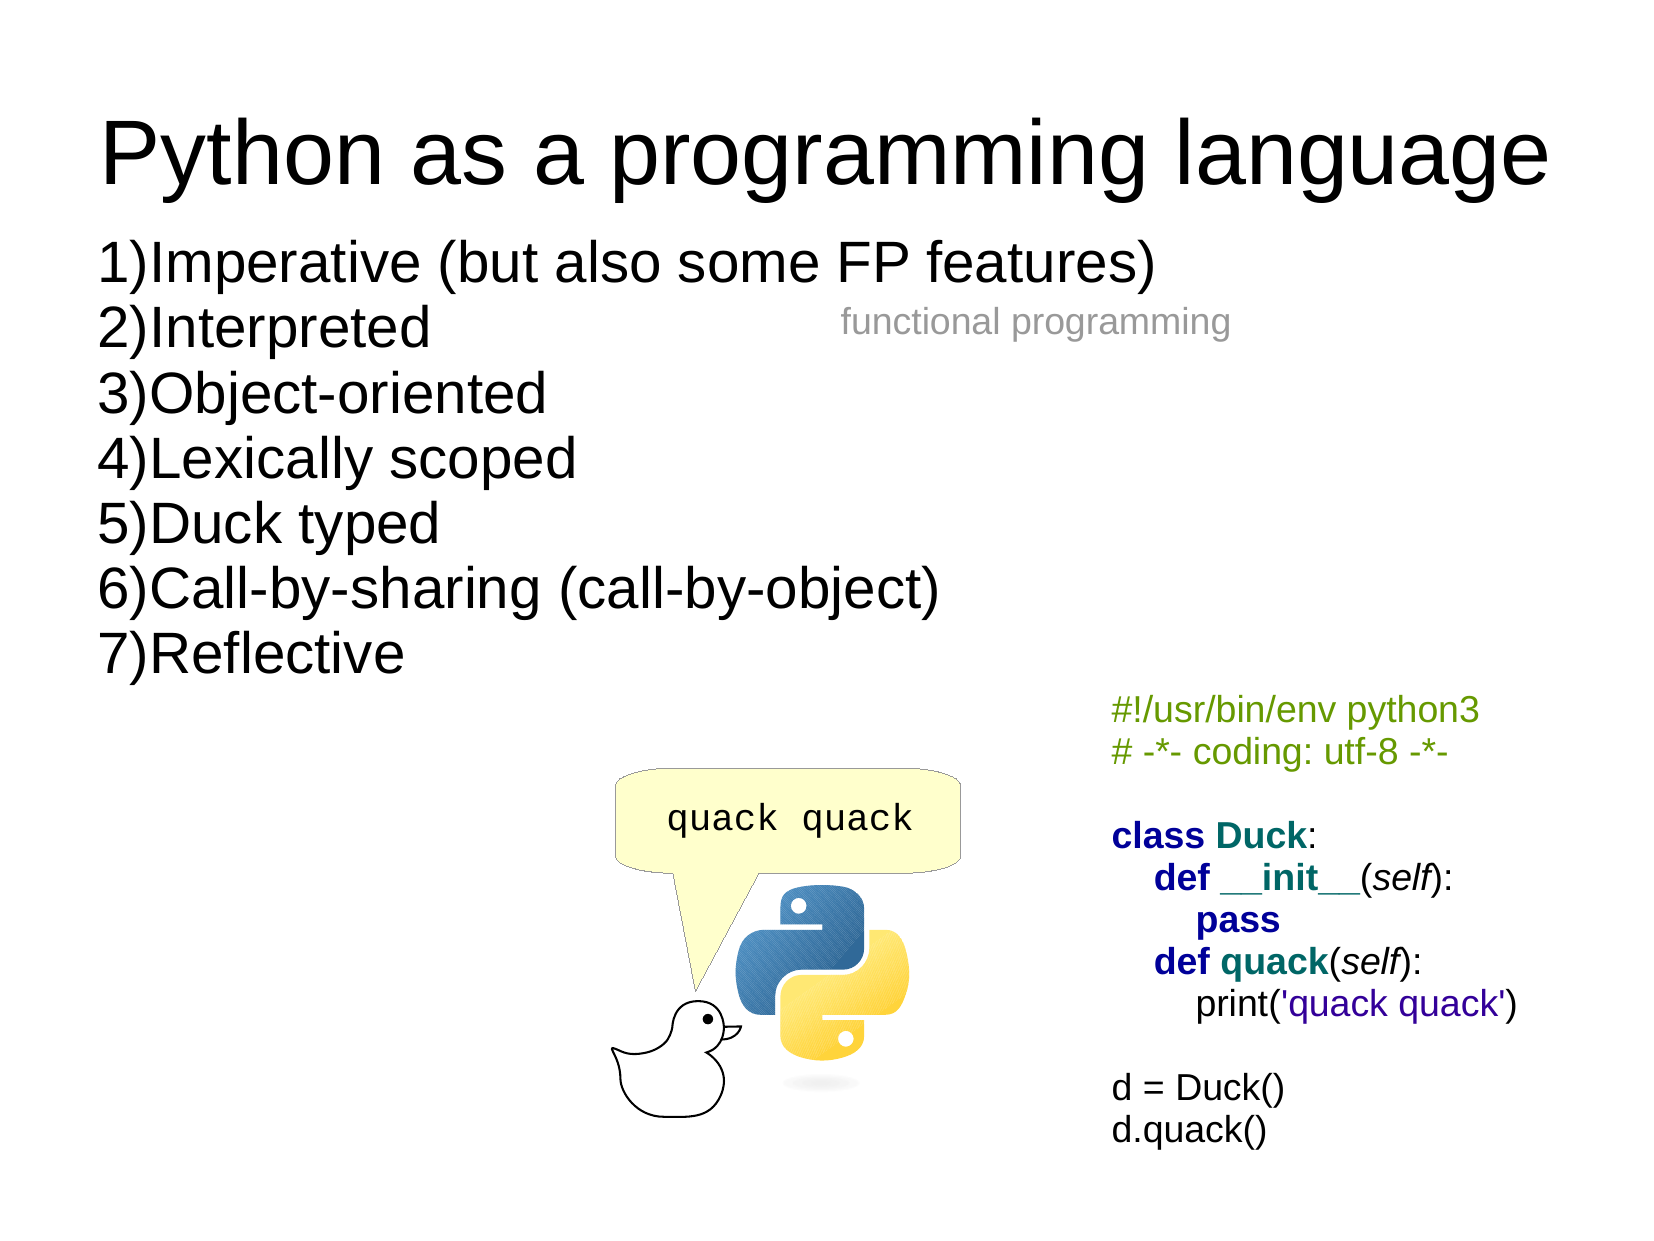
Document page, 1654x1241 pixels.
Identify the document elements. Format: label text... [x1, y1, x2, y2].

text_box Imperative (but also some FP features) Interpreted Object-oriented Lexically scoped Duck typed Call-by-sharing (call-by-object) Reflective [82, 222, 1561, 891]
text_box #!/usr/bin/env python3 # -*- coding: utf-8 -*- class Duck: def __init__(self): pass def quack(self): print('quack quack') d = Duck() d.quack() [1096, 681, 1533, 1159]
text_box functional programming [825, 293, 1247, 351]
picture [609, 885, 921, 1120]
title Python as a programming language [82, 49, 1571, 257]
text_box quack quack [651, 792, 929, 850]
text_box [615, 768, 961, 992]
